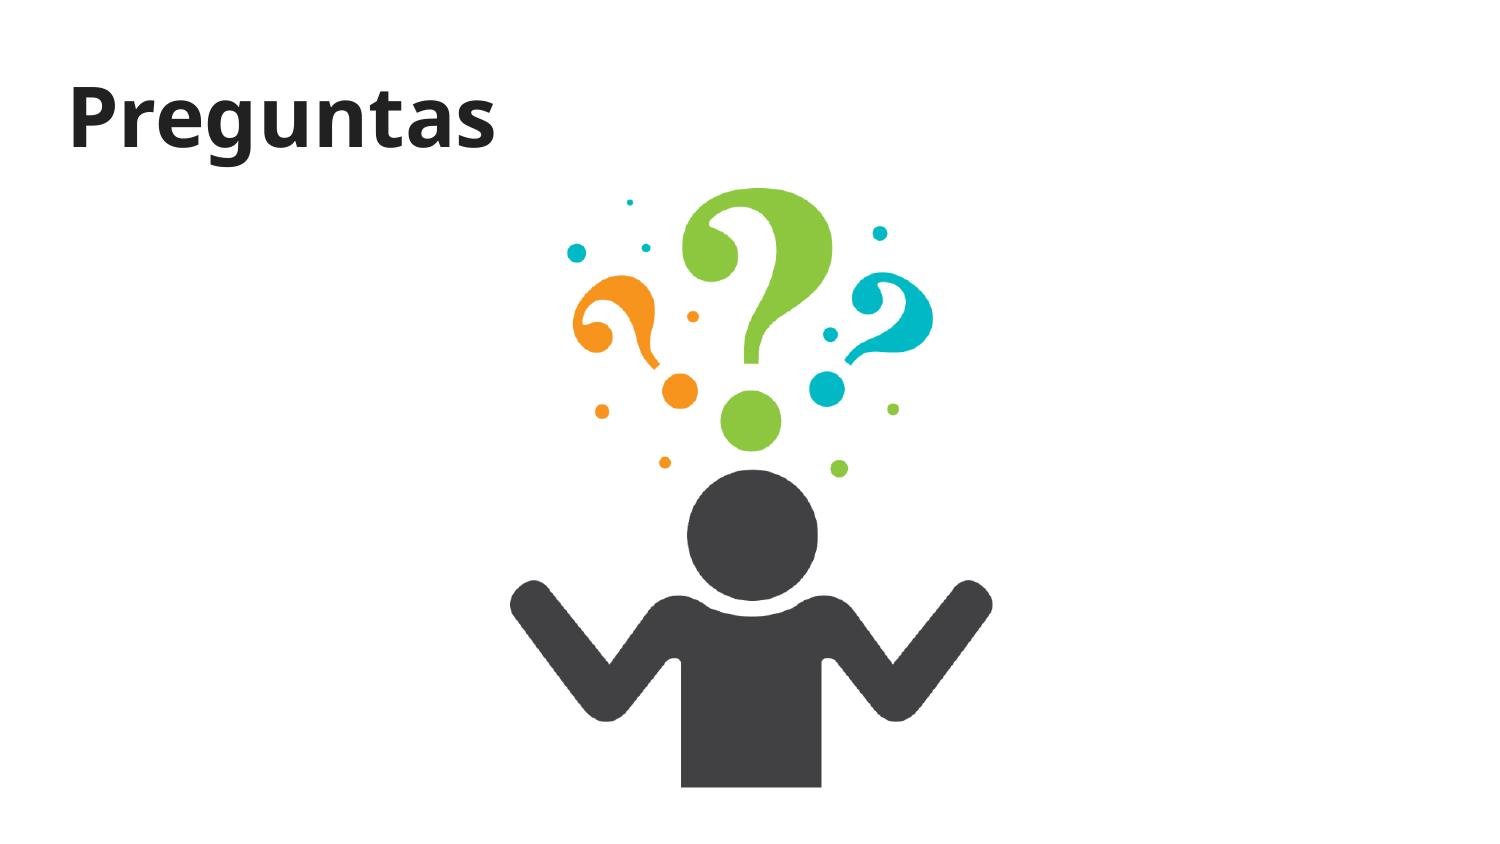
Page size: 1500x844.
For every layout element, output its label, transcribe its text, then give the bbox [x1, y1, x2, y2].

picture [501, 179, 999, 794]
title Preguntas [51, 48, 1449, 180]
